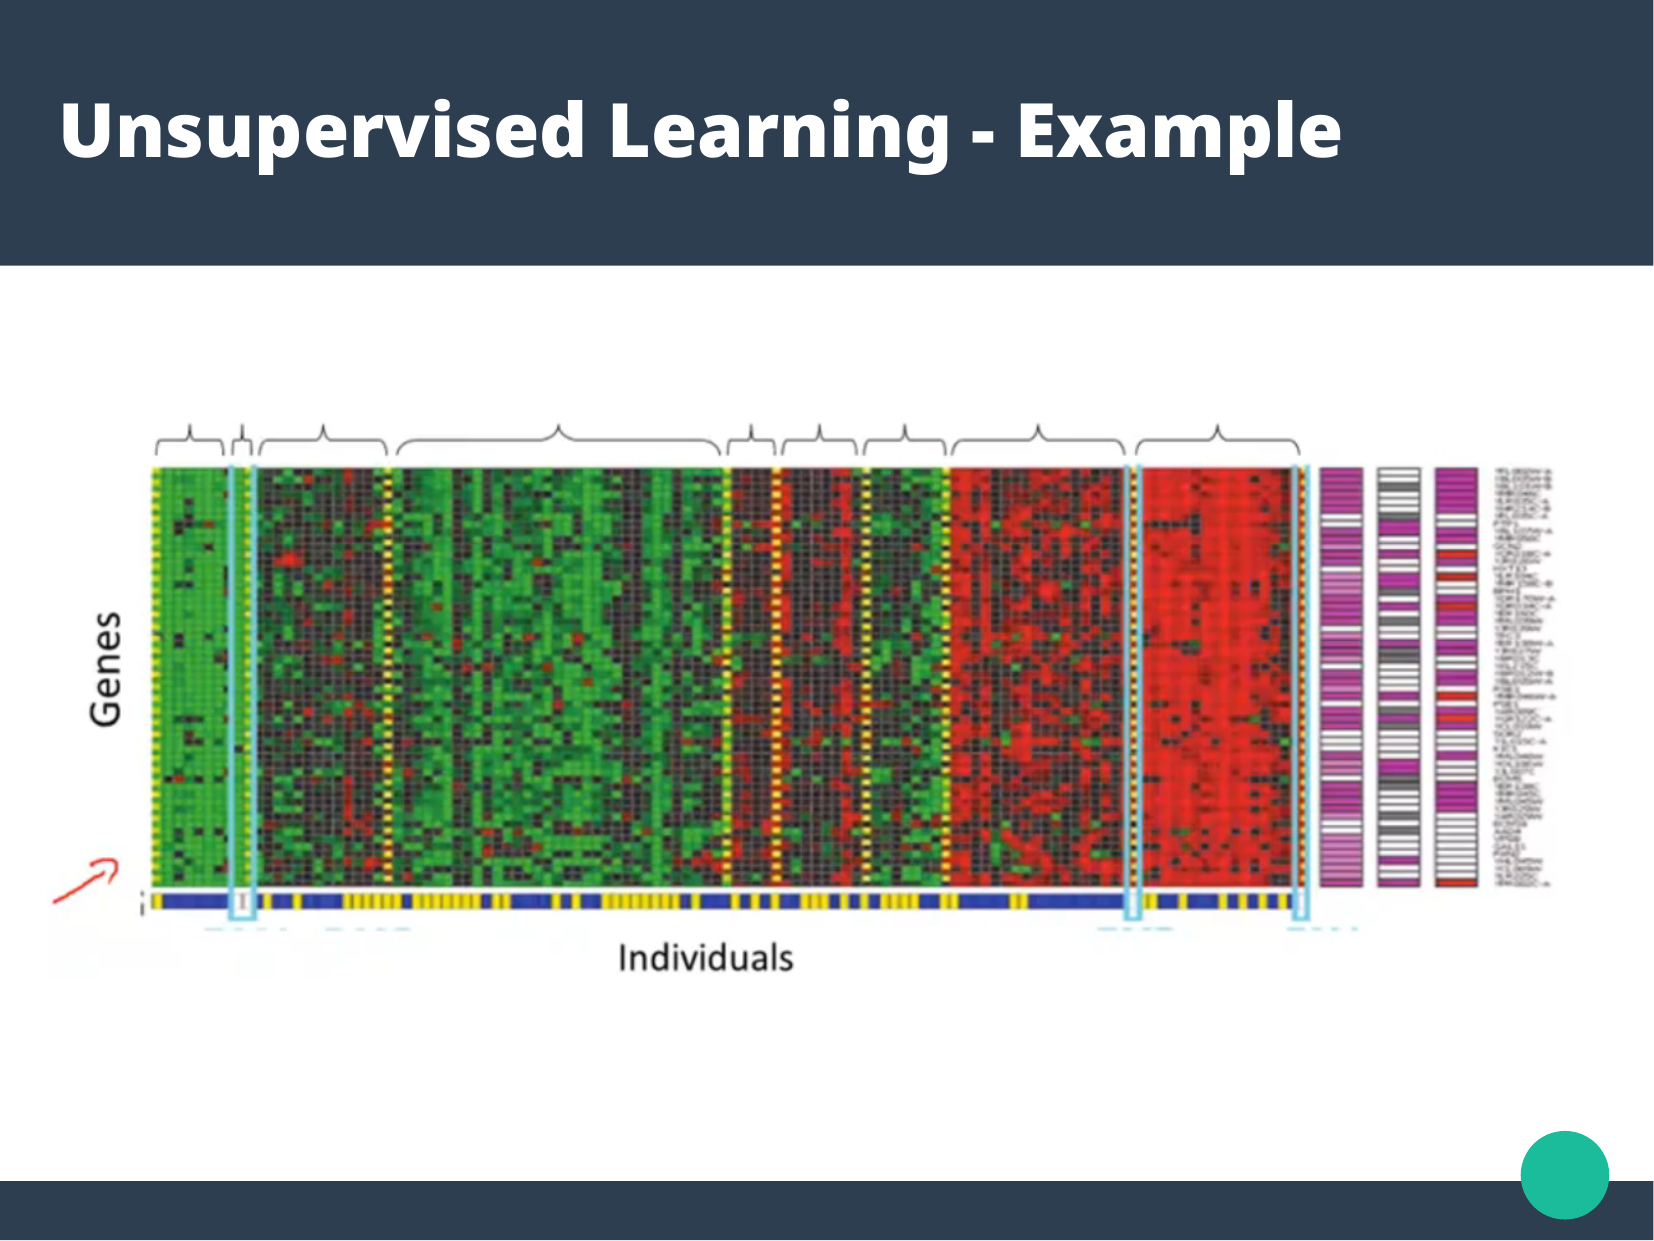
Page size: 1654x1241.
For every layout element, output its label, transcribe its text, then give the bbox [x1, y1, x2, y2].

title Unsupervised Learning - Example [59, 49, 1595, 207]
picture [47, 401, 1583, 980]
